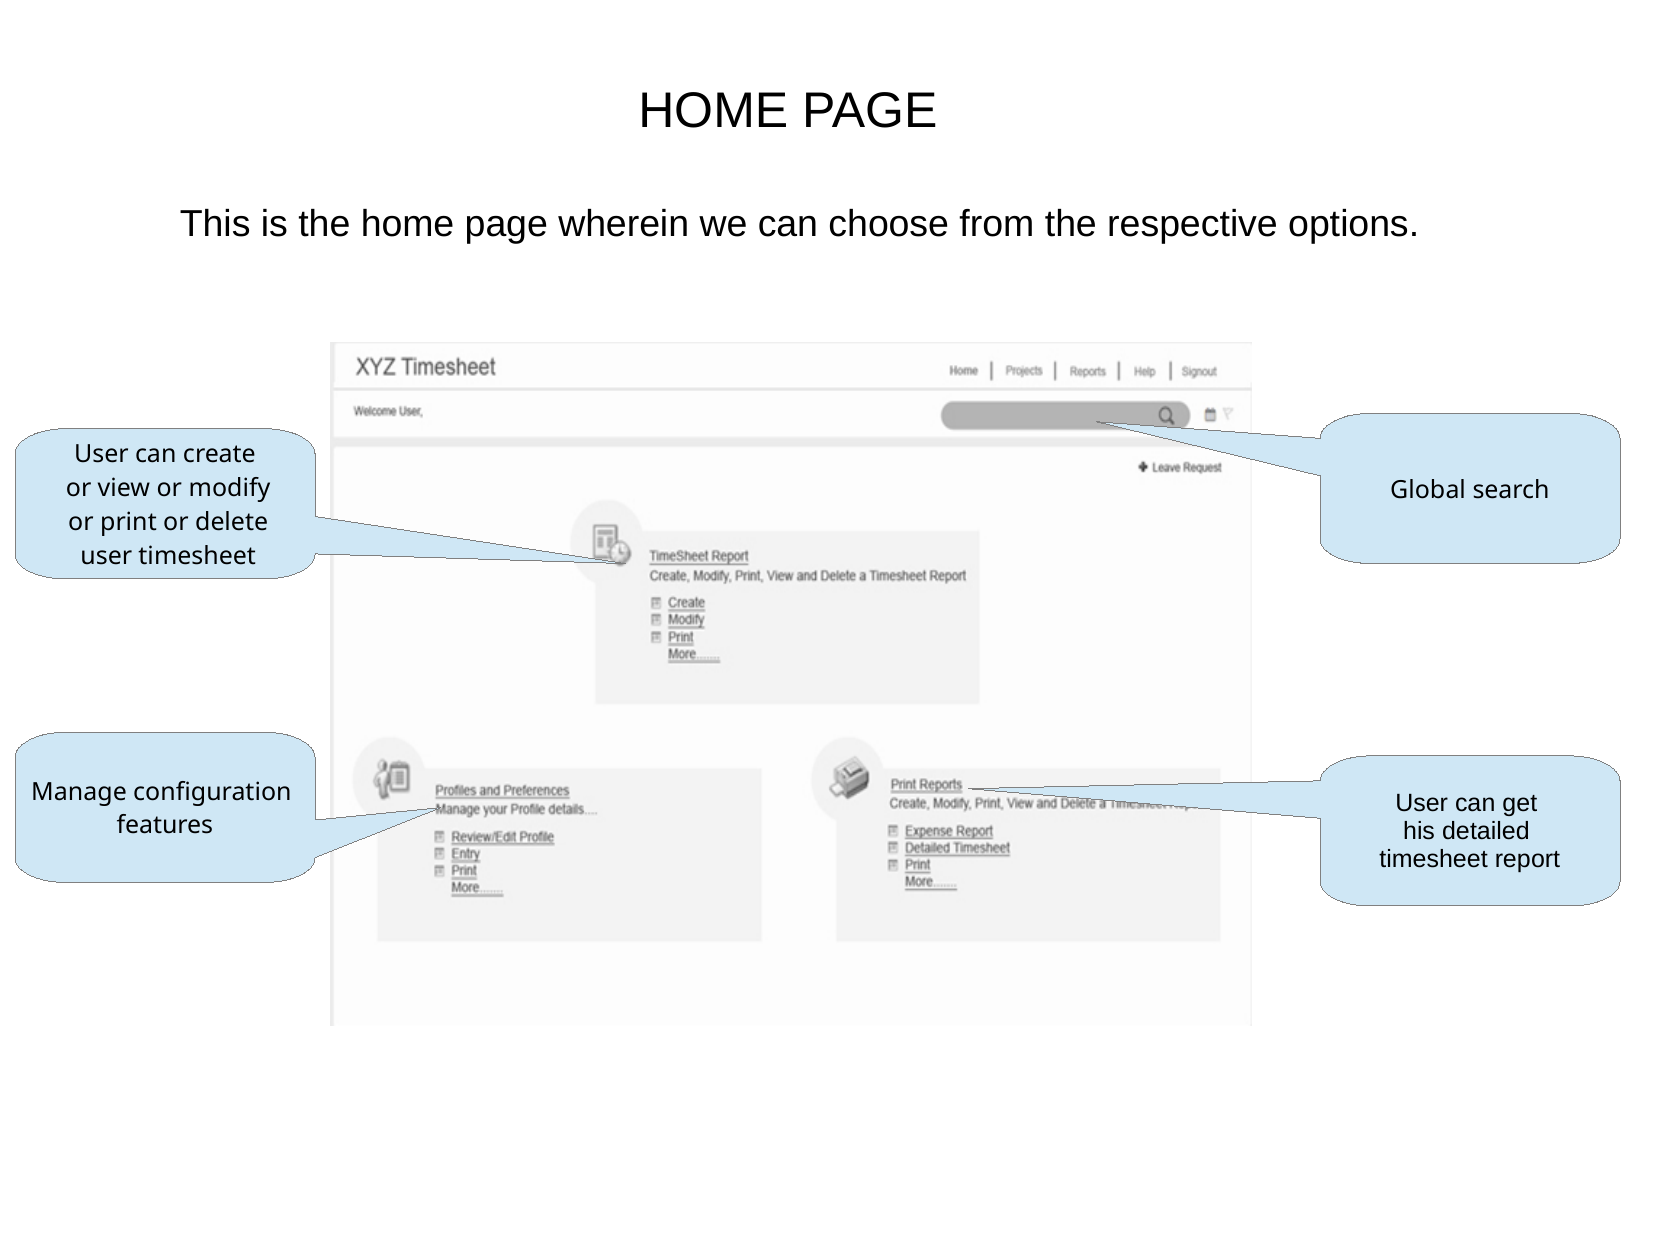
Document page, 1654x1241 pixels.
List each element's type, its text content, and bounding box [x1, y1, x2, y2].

picture [330, 342, 1252, 1026]
text_box Global search [1096, 413, 1621, 564]
text_box This is the home page wherein we can choose from the respective options. [165, 195, 1531, 294]
text_box Manage configuration features [15, 732, 441, 883]
text_box HOME PAGE [315, 75, 1276, 146]
text_box User can get his detailed timesheet report [968, 755, 1621, 906]
text_box User can create or view or modify or print or delete user timesheet [15, 428, 626, 579]
